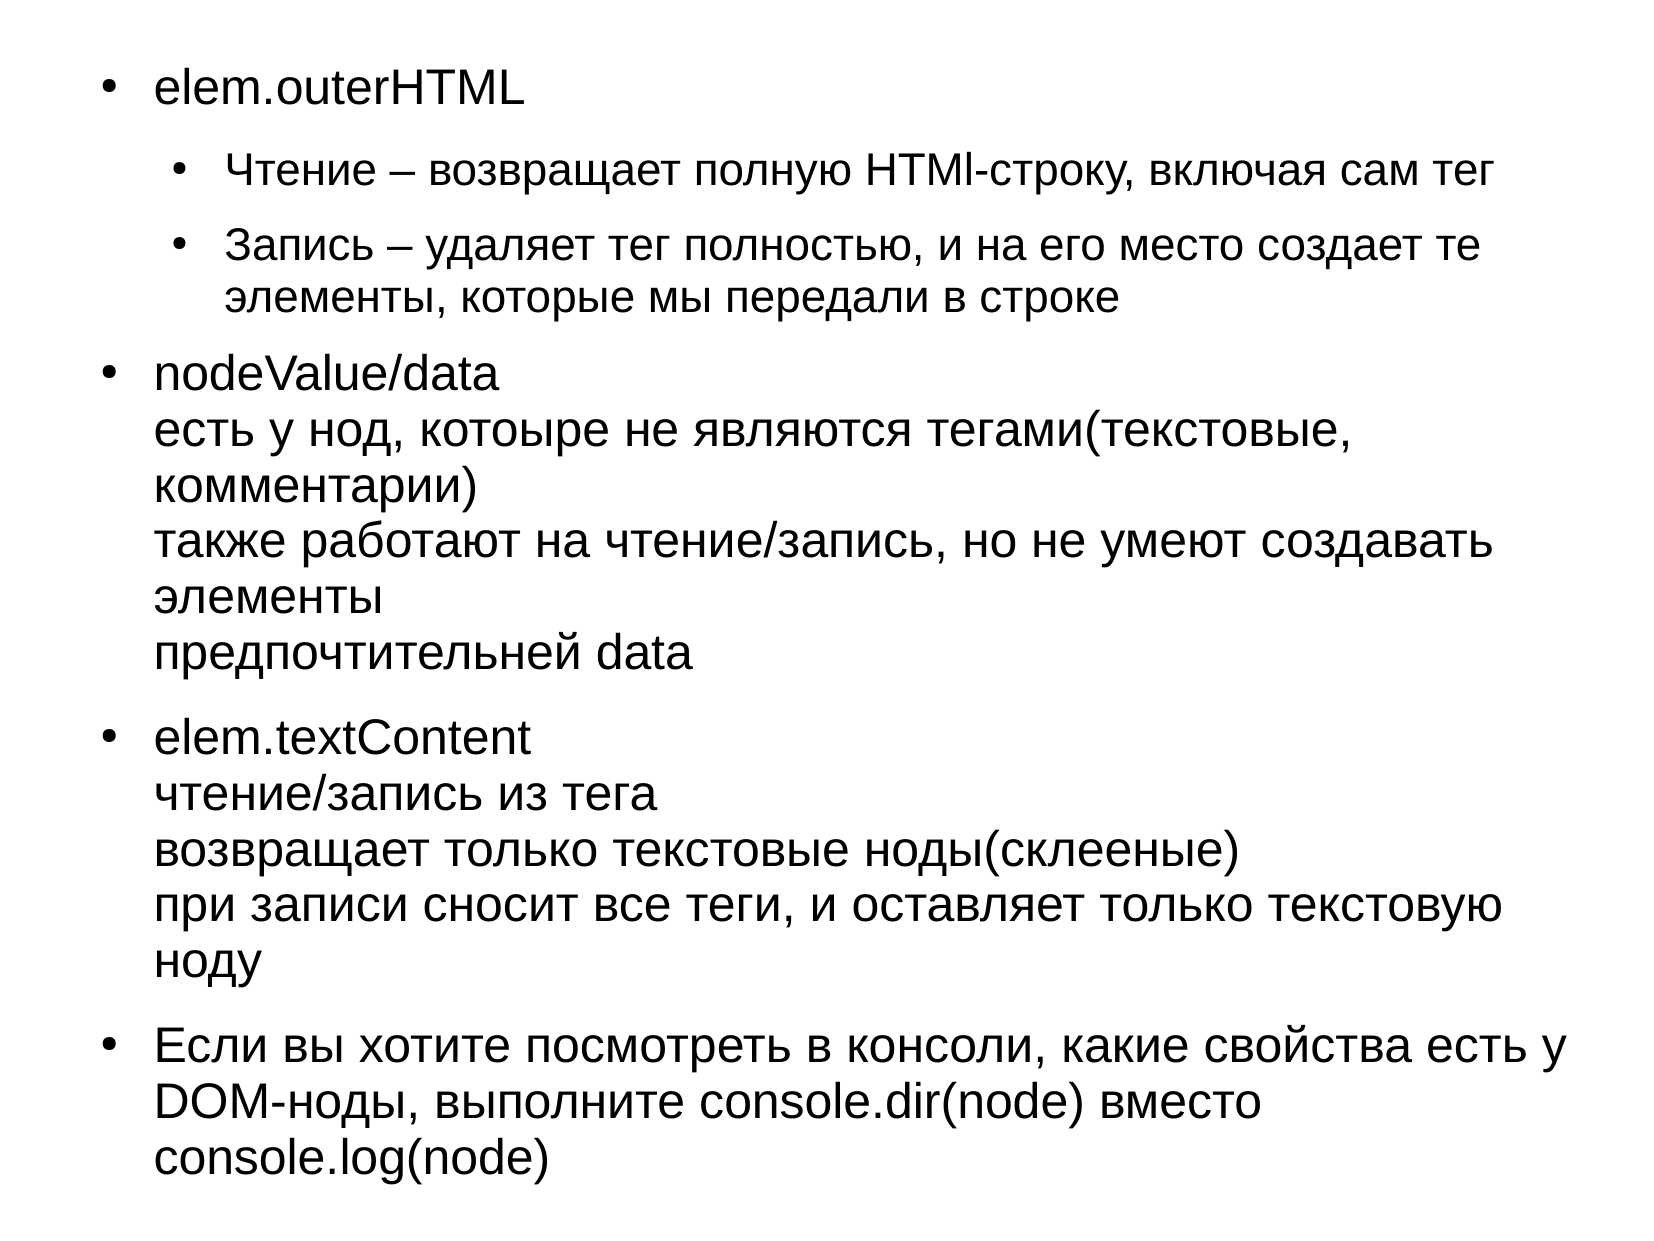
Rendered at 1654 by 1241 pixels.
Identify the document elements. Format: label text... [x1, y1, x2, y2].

list elem.outerHTML Чтение – возвращает полную HTMl-строку, включая сам тег Запись – удаляет тег полностью, и на его место создает те элементы, которые мы передали в строке nodeValue/data есть у нод, котоыре не являются тегами(текстовые, комментарии) также работают на чтение/запись, но не умеют создавать элементы предпочтительней data elem.textContent чтение/запись из тега возвращает только текстовые ноды(склееные) при записи сносит все теги, и оставляет только текстовую ноду Если вы хотите посмотреть в консоли, какие свойства есть у DOM-ноды, выполните console.dir(node) вместо console.log(node) [82, 59, 1571, 1185]
